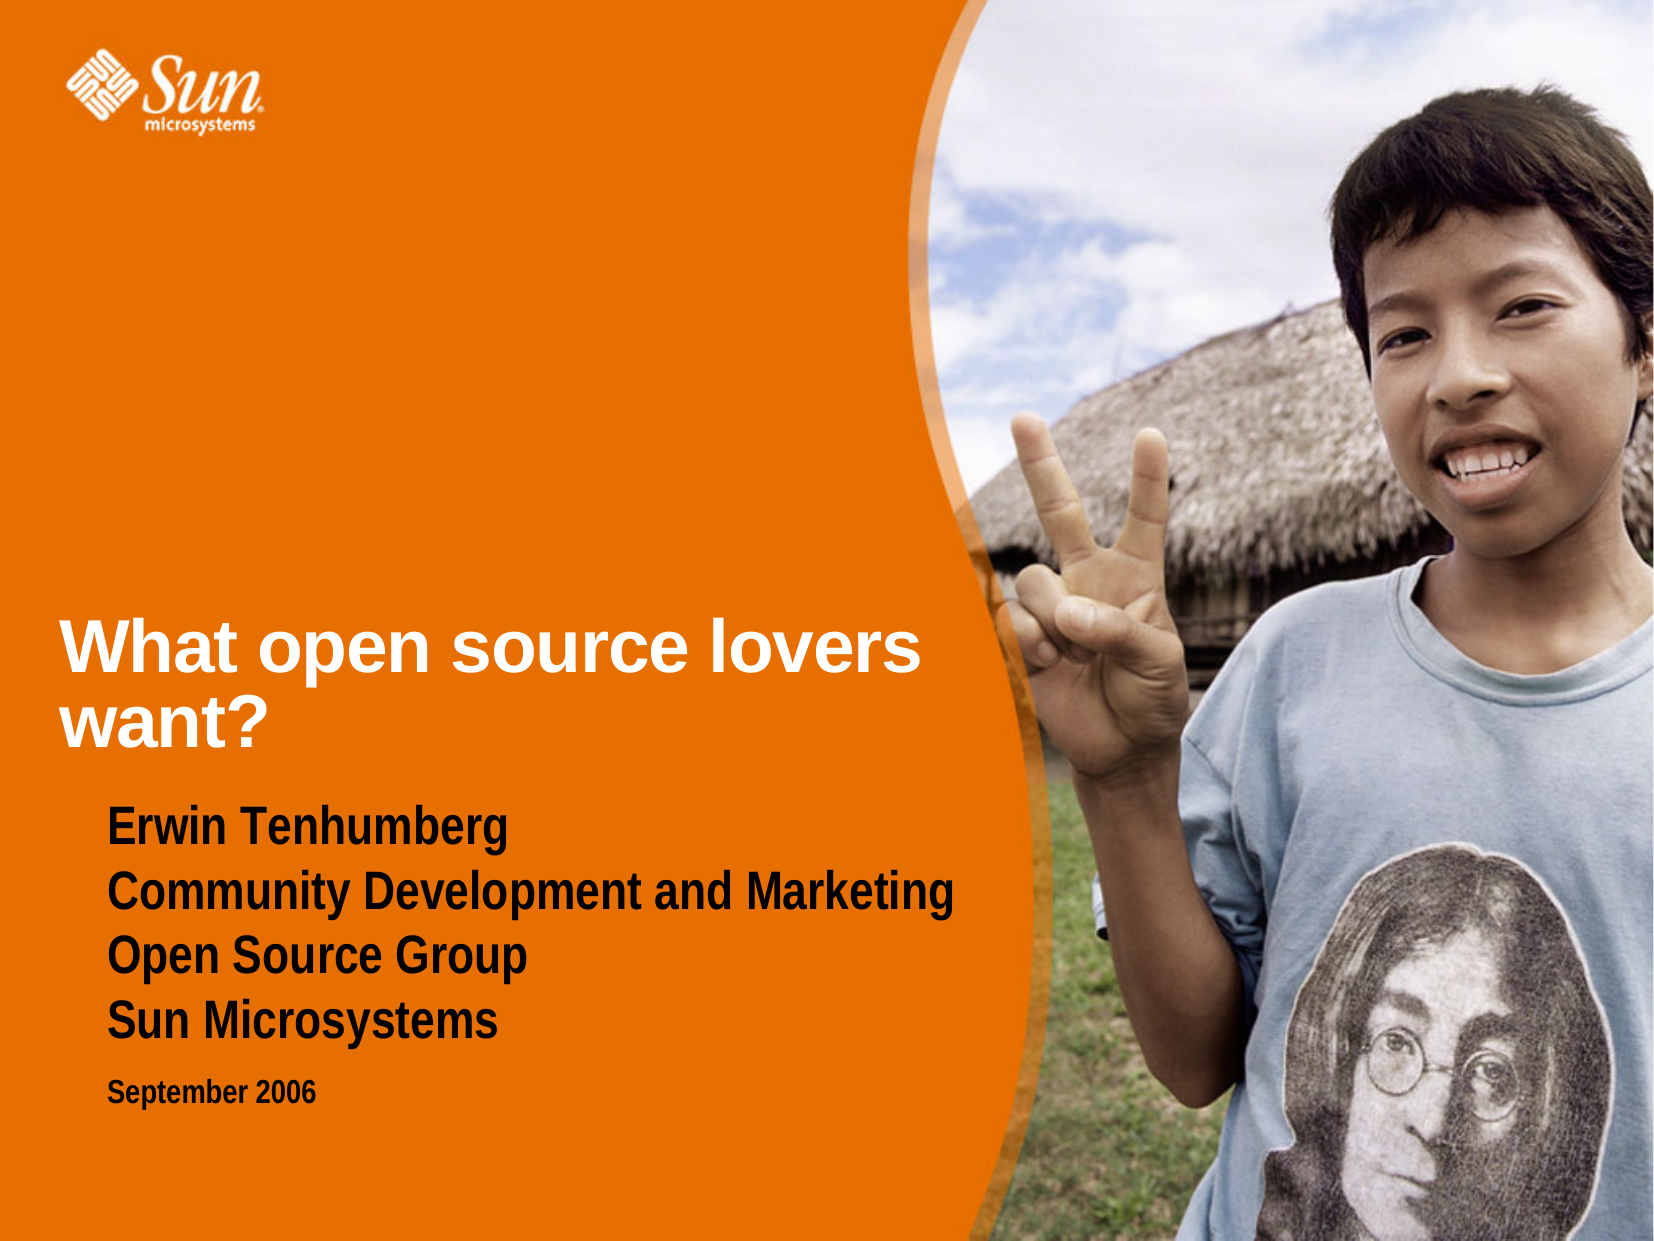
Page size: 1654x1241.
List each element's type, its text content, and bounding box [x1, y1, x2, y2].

title What open source lovers want? [59, 494, 1001, 763]
picture [0, 0, 1654, 1241]
list Erwin Tenhumberg Community Development and Marketing Open Source Group Sun Microsystems September 2006 [107, 801, 1198, 1139]
